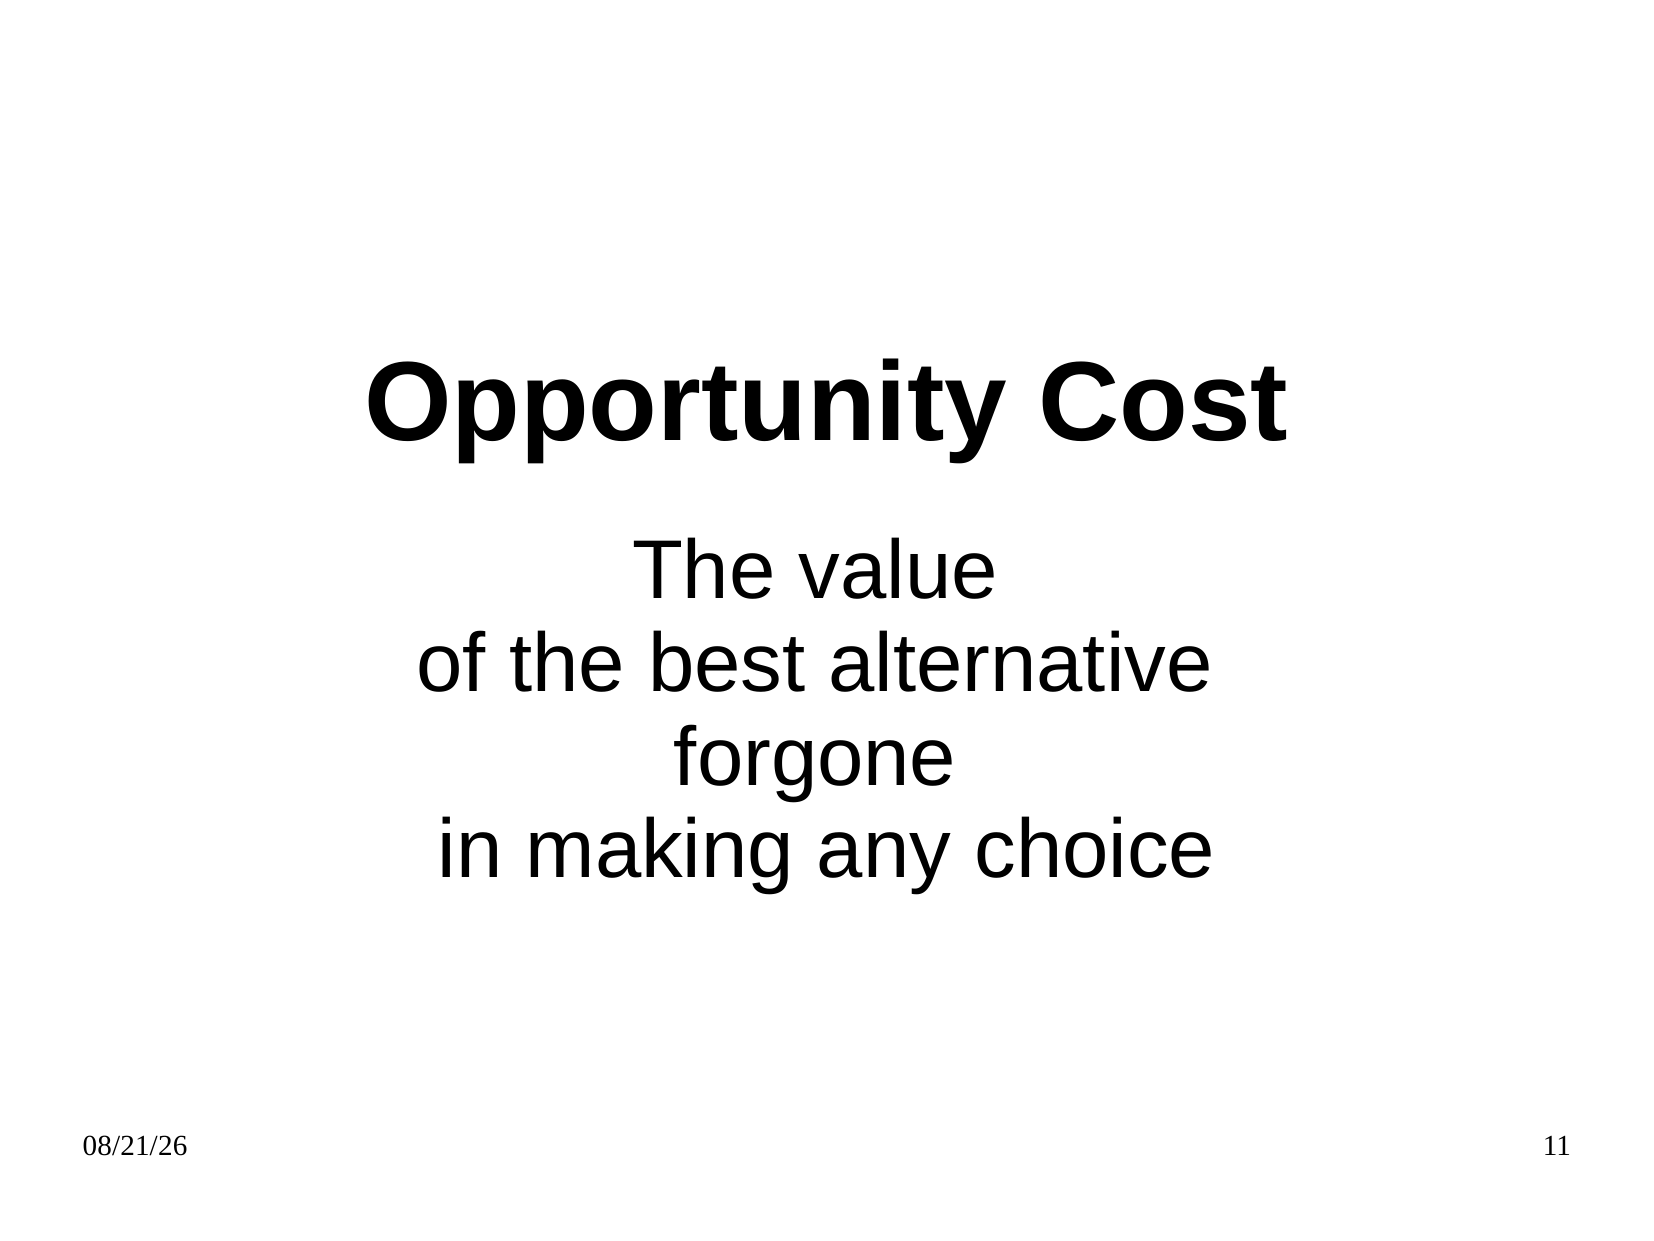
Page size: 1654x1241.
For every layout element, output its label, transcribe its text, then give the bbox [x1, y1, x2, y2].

subtitle The value of the best alternative forgone in making any choice [82, 523, 1571, 896]
title Opportunity Cost [82, 297, 1571, 505]
